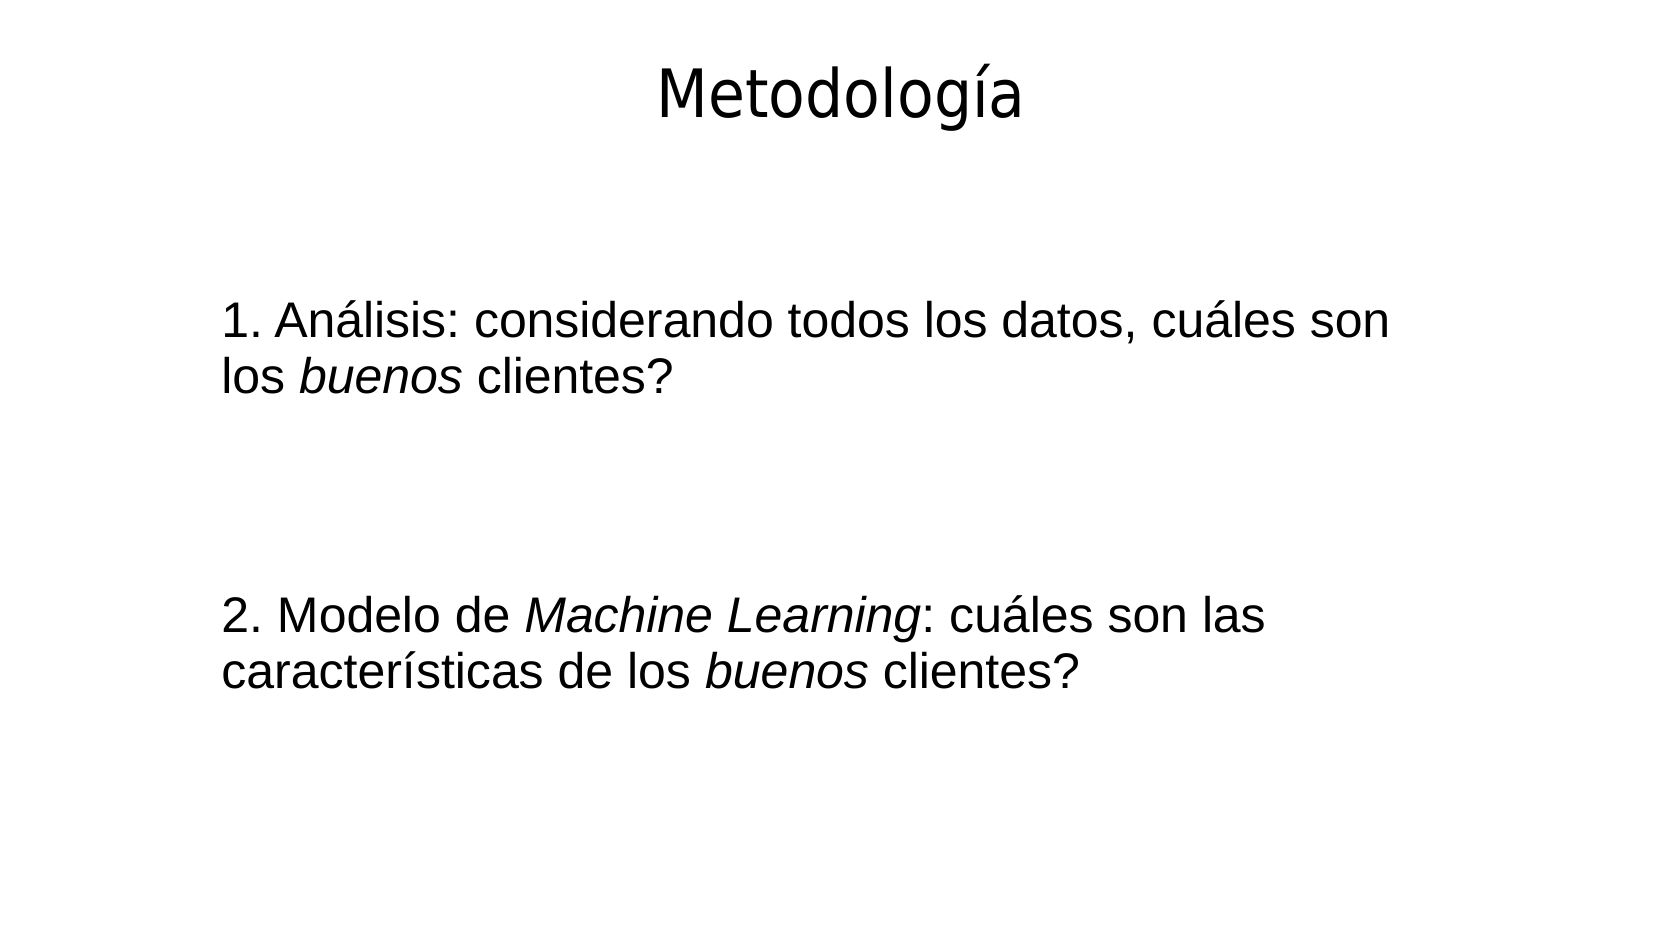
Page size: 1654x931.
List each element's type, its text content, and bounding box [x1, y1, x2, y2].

title Metodología [118, 55, 1565, 134]
text_box 1. Análisis: considerando todos los datos, cuáles son los buenos clientes? [206, 285, 1477, 412]
text_box 2. Modelo de Machine Learning: cuáles son las características de los buenos clientes? [206, 580, 1477, 707]
